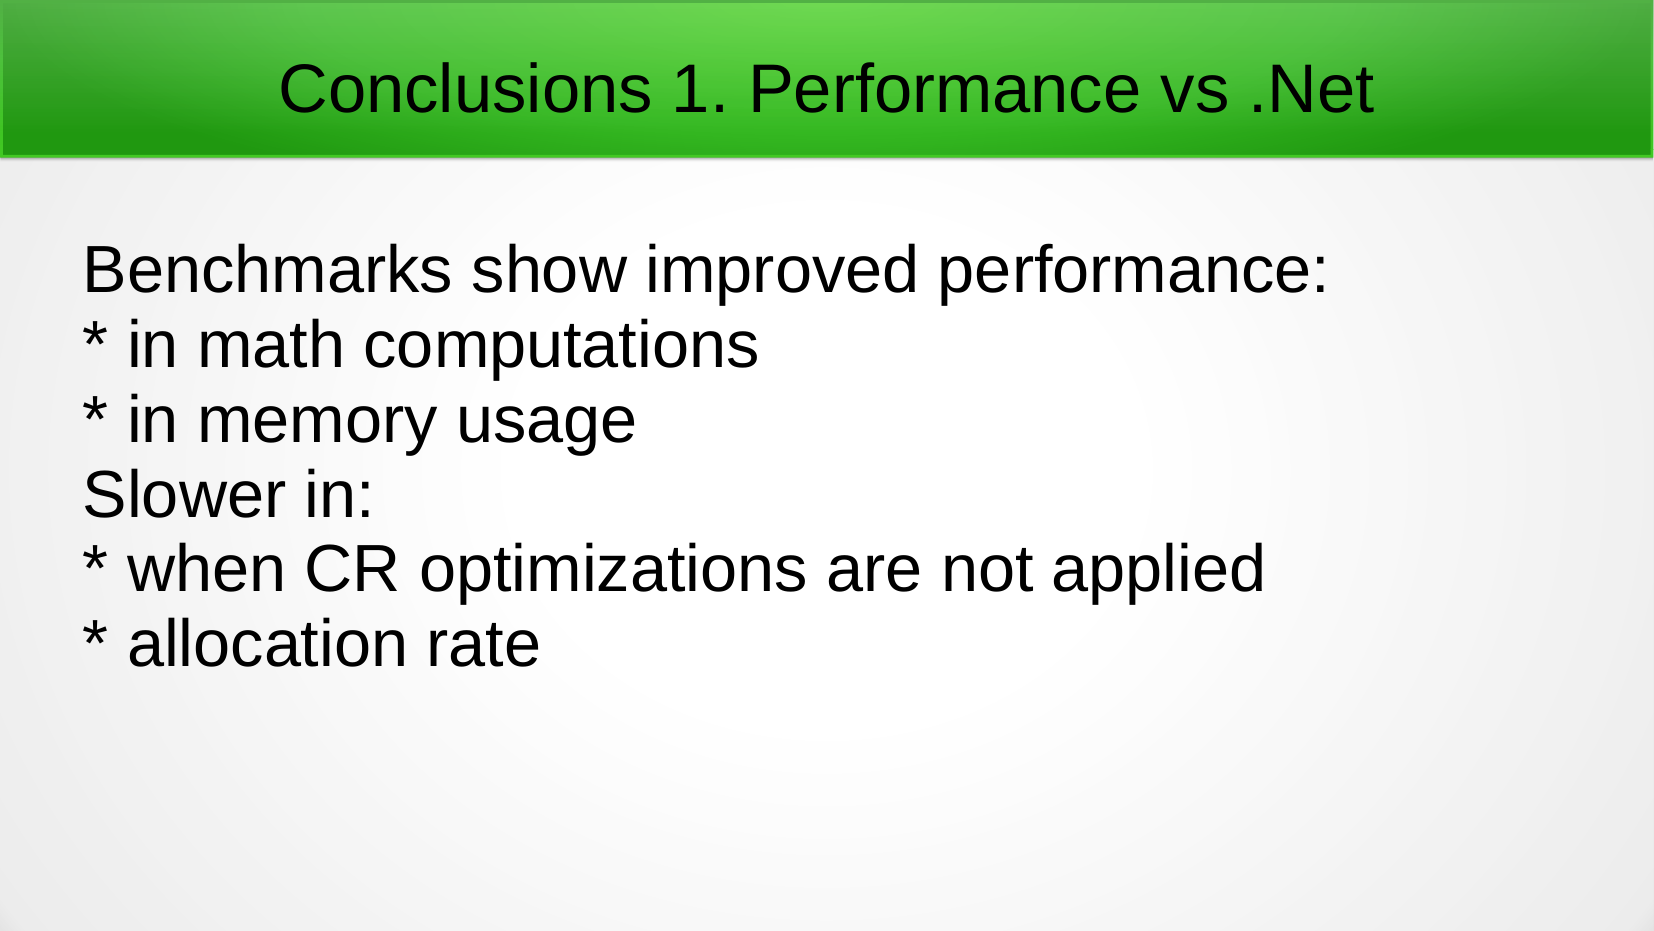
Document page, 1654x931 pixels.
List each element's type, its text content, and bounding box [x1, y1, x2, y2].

title Conclusions 1. Performance vs .Net [82, 35, 1571, 142]
subtitle Benchmarks show improved performance: * in math computations * in memory usage Slower in: * when CR optimizations are not applied * allocation rate [82, 224, 1571, 764]
